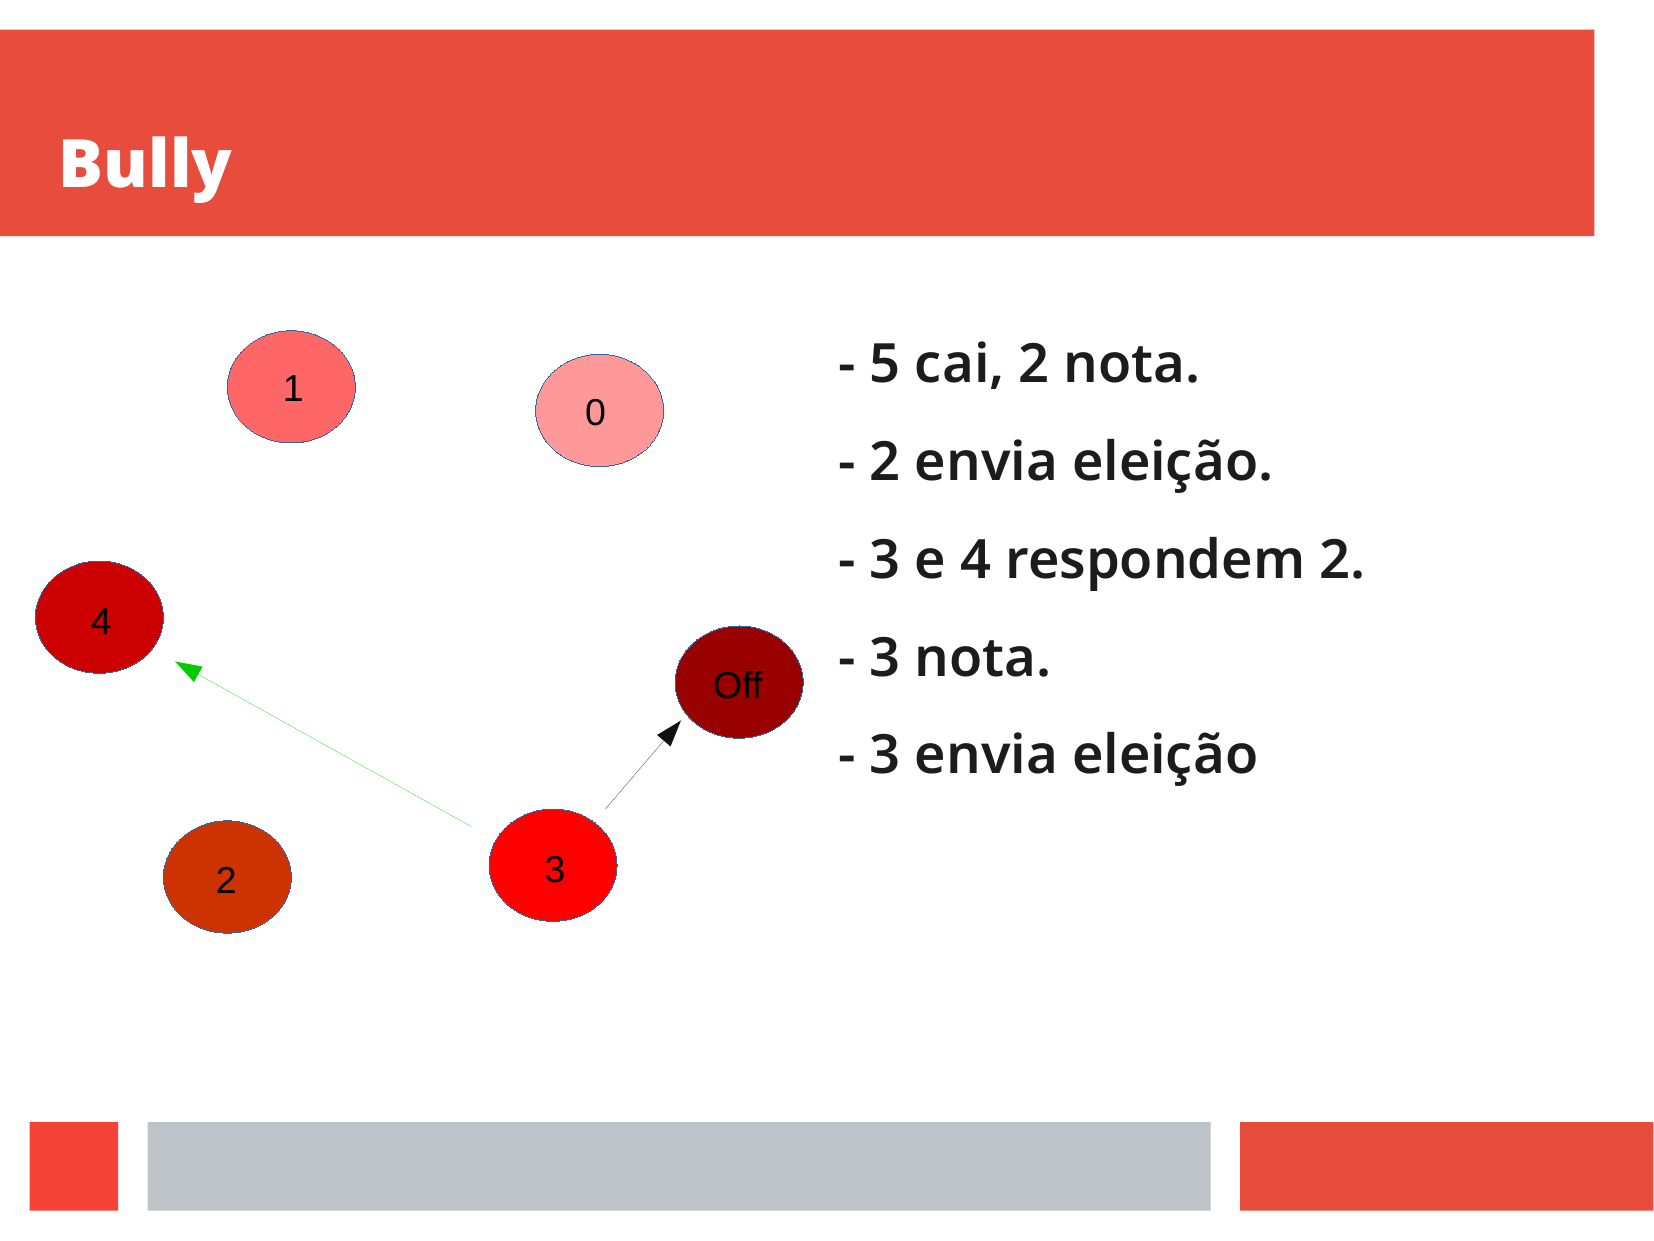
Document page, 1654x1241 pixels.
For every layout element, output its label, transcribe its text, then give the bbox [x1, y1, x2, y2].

title Bully [59, 59, 1595, 207]
text_box [35, 561, 164, 670]
text_box [489, 809, 618, 922]
text_box [535, 354, 664, 467]
text_box Off [698, 657, 786, 756]
text_box 0 [570, 383, 641, 459]
text_box 2 [201, 852, 251, 910]
text_box [675, 625, 804, 726]
text_box 4 [76, 592, 149, 680]
list - 5 cai, 2 nota. - 2 envia eleição. - 3 e 4 respondem 2. - 3 nota. - 3 envia eleição [838, 324, 1565, 1093]
text_box 3 [529, 840, 580, 898]
text_box [227, 330, 356, 440]
text_box [163, 820, 292, 934]
text_box 1 [268, 360, 318, 441]
